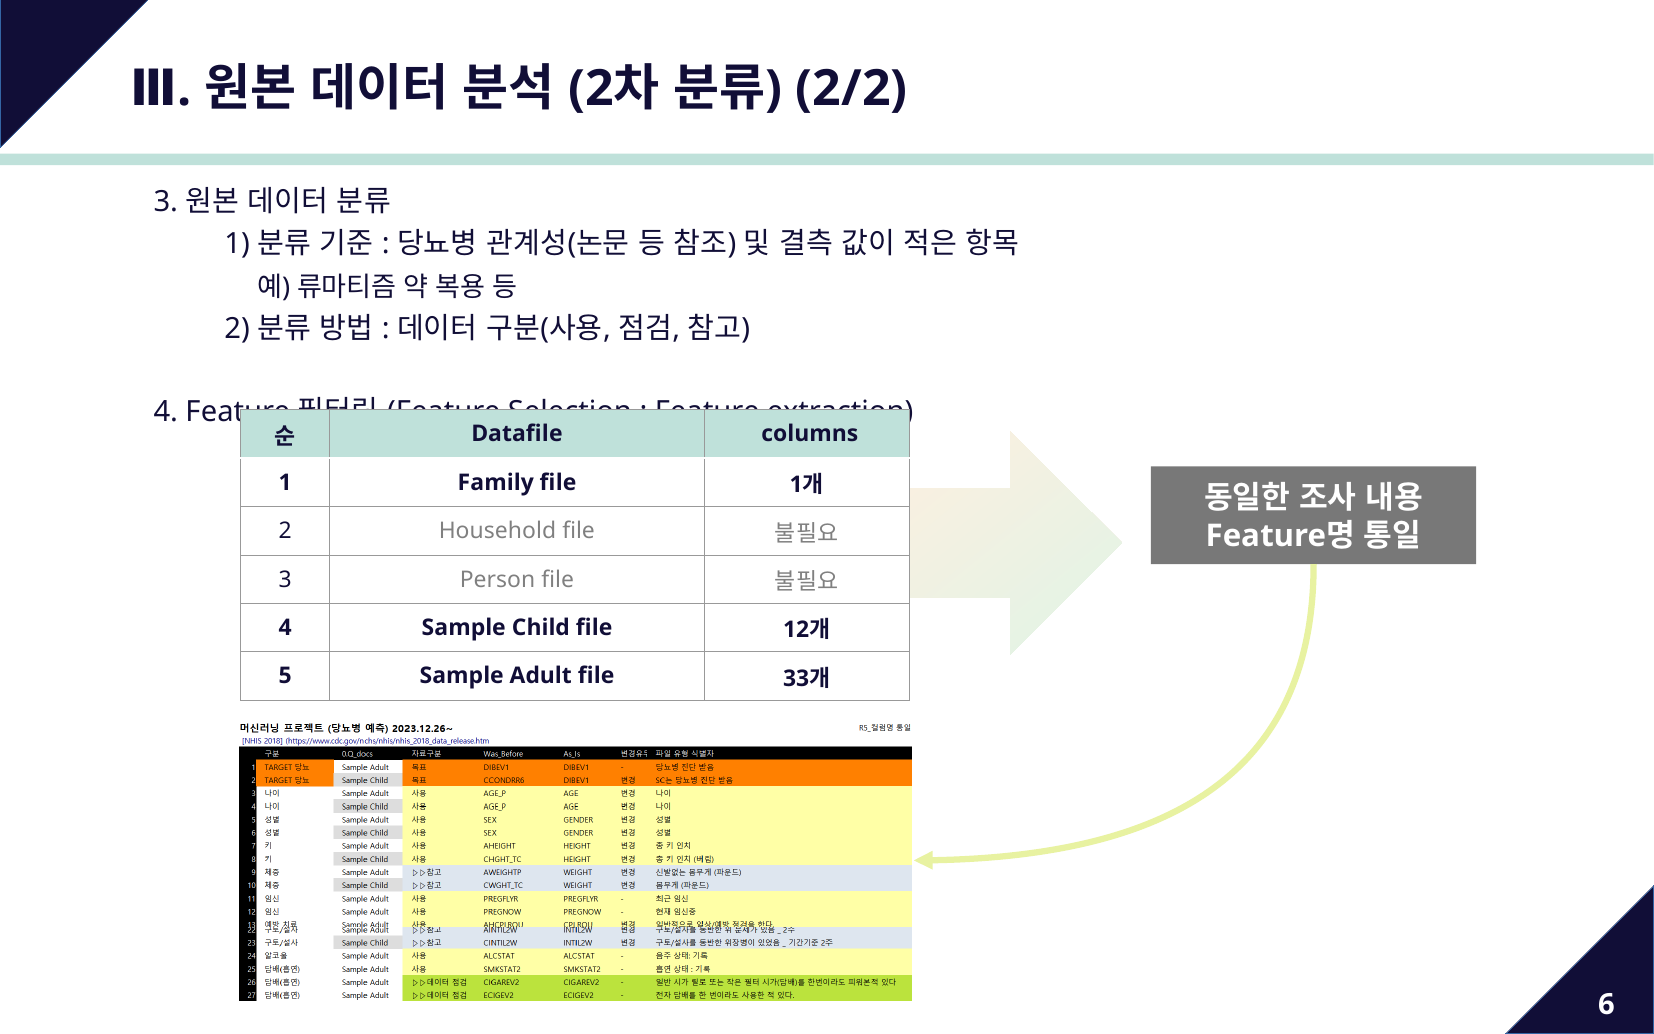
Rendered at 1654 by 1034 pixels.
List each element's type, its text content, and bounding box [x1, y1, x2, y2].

text_box 동일한 조사 내용 Feature명 통일 [1150, 466, 1477, 565]
table_header 순 [241, 410, 329, 457]
table_header columns [705, 410, 909, 457]
table_header Datafile [330, 410, 704, 457]
table_cell 3 [241, 556, 329, 603]
table_cell Sample Child file [330, 604, 704, 651]
table_cell 4 [241, 604, 329, 651]
table_cell 12개 [705, 604, 909, 651]
table_cell 1개 [705, 459, 909, 506]
table_cell 33개 [705, 652, 909, 700]
text_box [910, 431, 1122, 655]
list 3. 원본 데이터 분류 1) 분류 기준 : 당뇨병 관계성(논문 등 참조) 및 결측 값이 적은 항목 예) 류마티즘 약 복용 등 2) 분류 방법 : 데이터 구분(사용, 점검, 참고) 4. Feature 필터링 (Feature Selection : Feature extraction) [82, 177, 1571, 975]
title Ⅲ. 원본 데이터 분석 (2차 분류) (2/2) [129, 41, 1618, 148]
table_cell 2 [241, 507, 329, 555]
table_cell 불필요 [705, 556, 909, 603]
table_cell 1 [241, 459, 329, 506]
picture [238, 720, 914, 1001]
table_cell Sample Adult file [330, 652, 704, 700]
table_cell 불필요 [705, 507, 909, 555]
table_cell Household file [330, 507, 704, 555]
table_cell 5 [241, 652, 329, 700]
table_cell Family file [330, 459, 704, 506]
text_box <숫자> [1541, 974, 1654, 1033]
table_cell Person file [330, 556, 704, 603]
